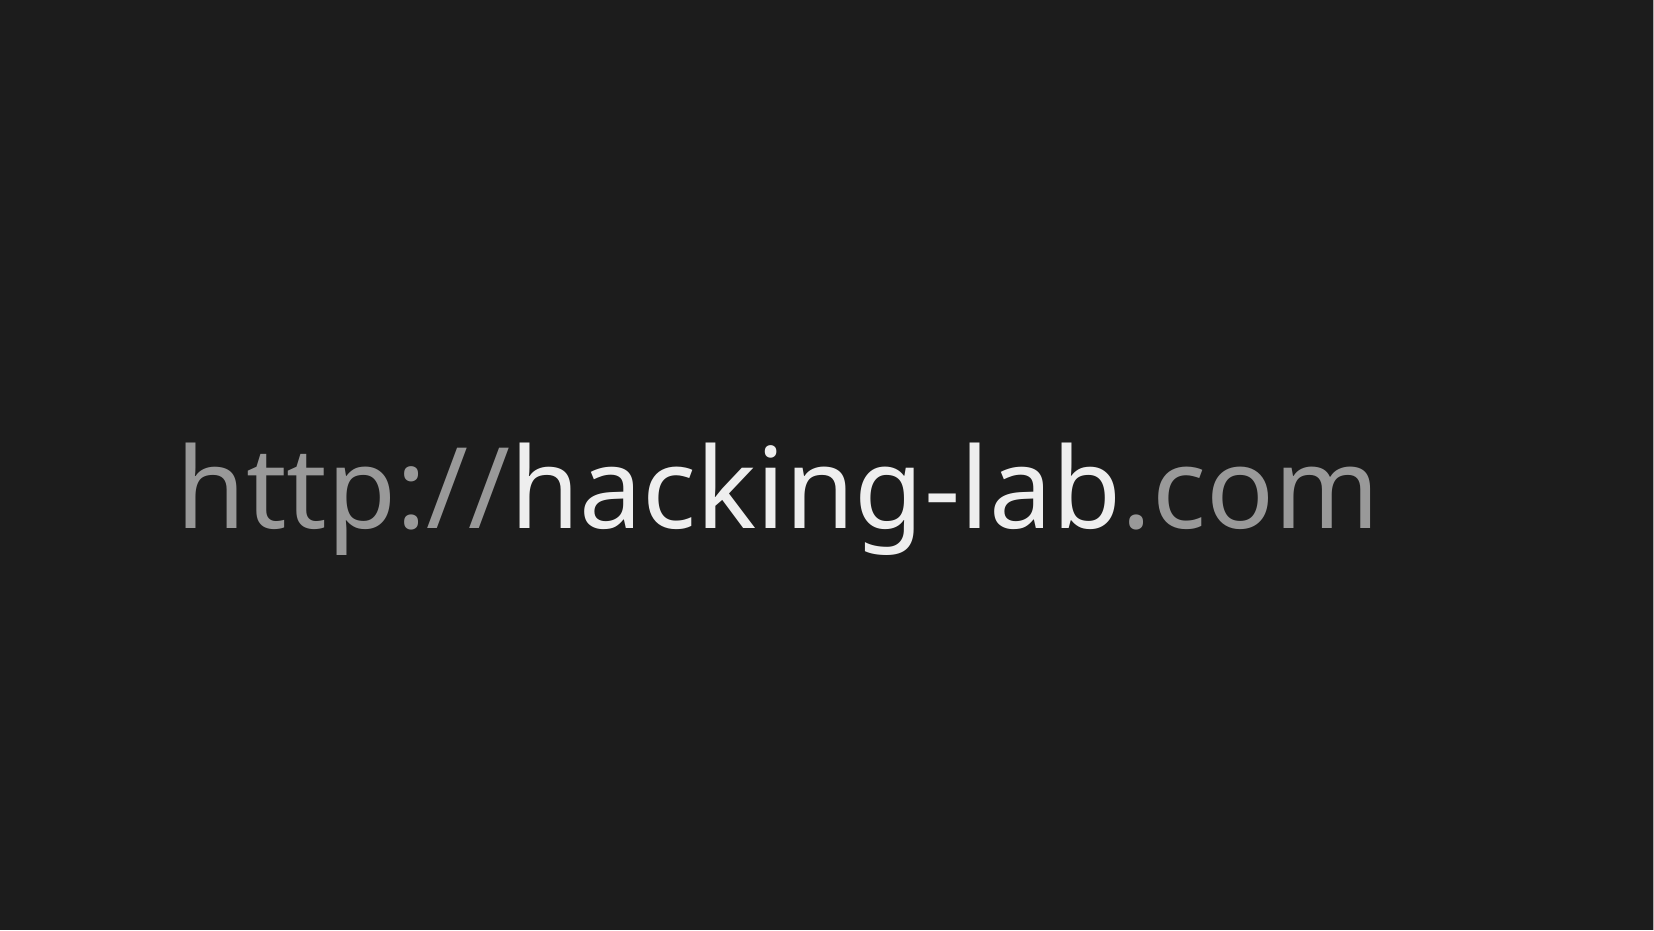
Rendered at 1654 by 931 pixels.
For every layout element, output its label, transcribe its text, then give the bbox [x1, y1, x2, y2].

text_box http://hacking-lab.com [161, 401, 1492, 529]
